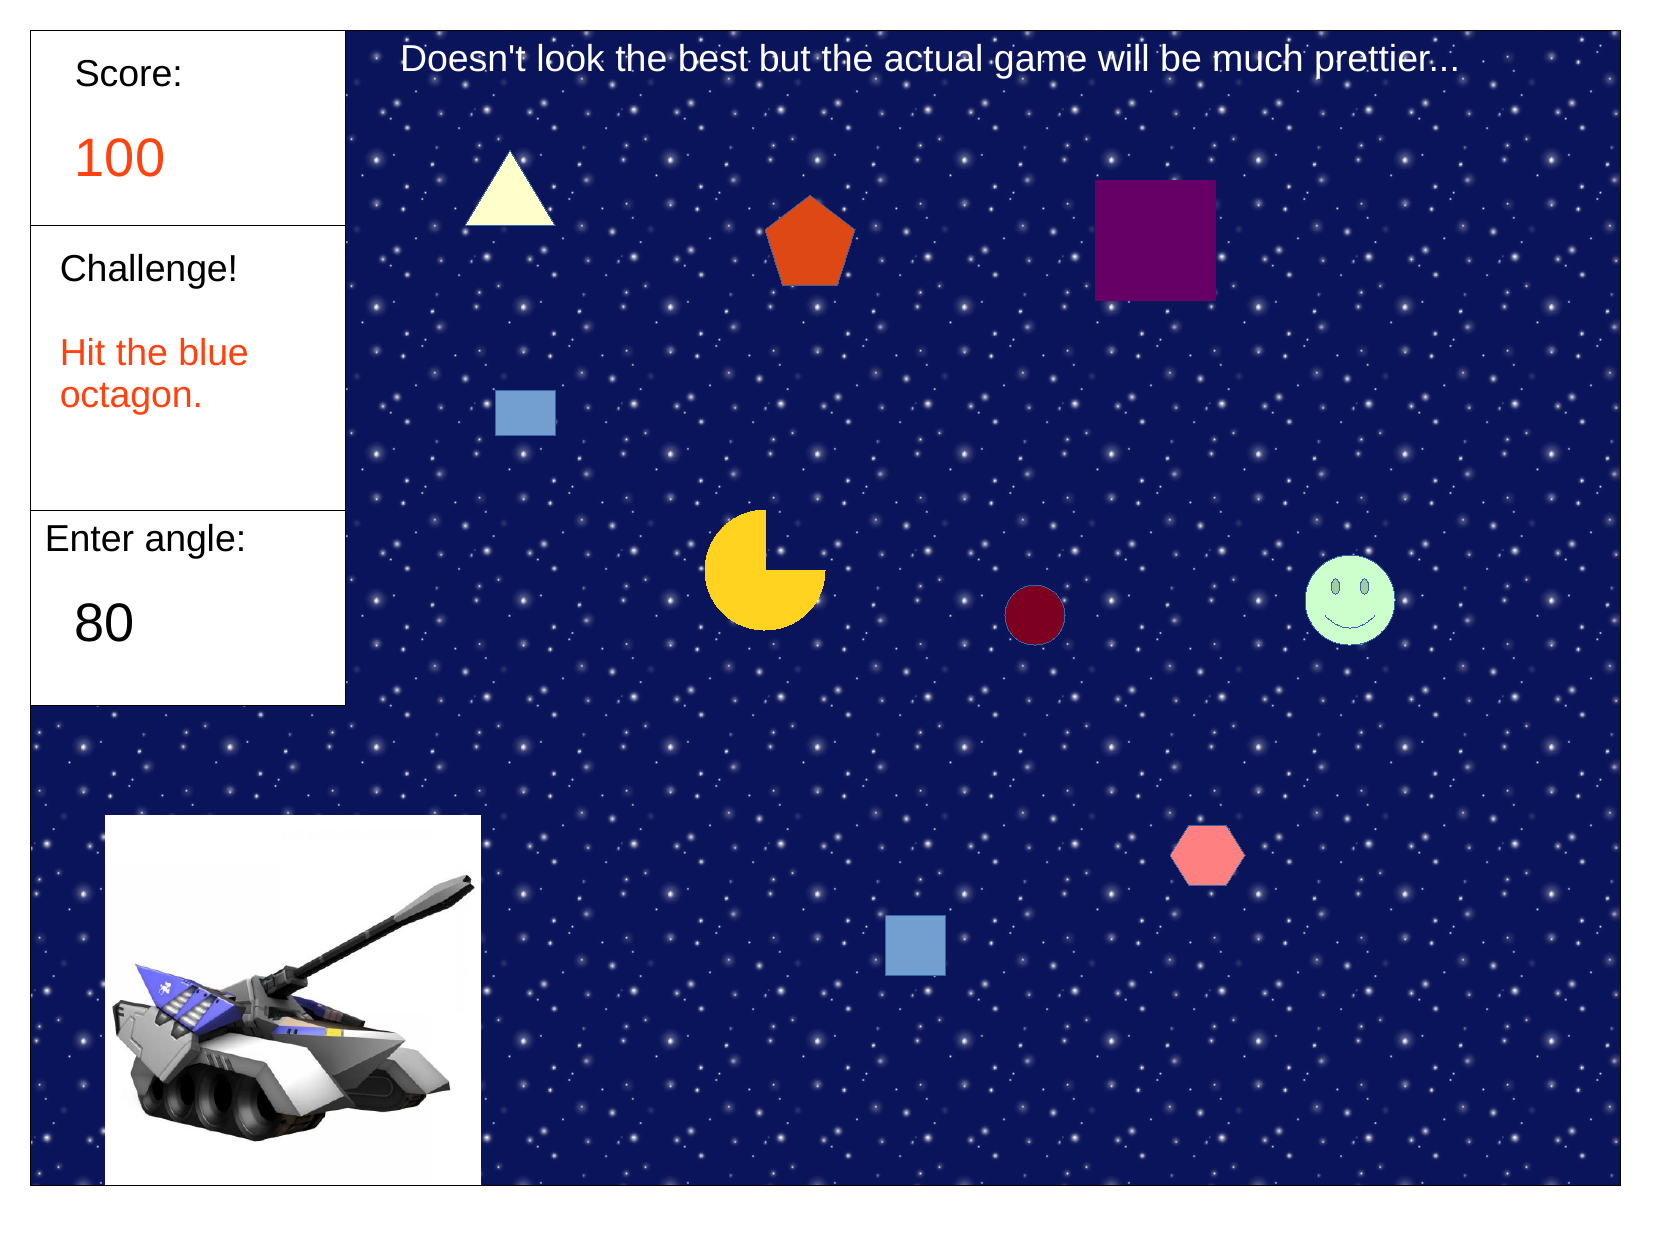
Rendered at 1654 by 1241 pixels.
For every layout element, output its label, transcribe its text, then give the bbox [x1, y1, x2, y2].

text_box Challenge! Hit the blue octagon. [45, 240, 331, 510]
text_box [30, 30, 1621, 1186]
text_box 100 [60, 120, 286, 225]
text_box Score: [60, 45, 211, 102]
picture [105, 815, 481, 1186]
text_box Enter angle: [30, 510, 331, 586]
text_box 80 [60, 585, 346, 679]
text_box Doesn't look the best but the actual game will be much prettier... [375, 30, 1546, 87]
